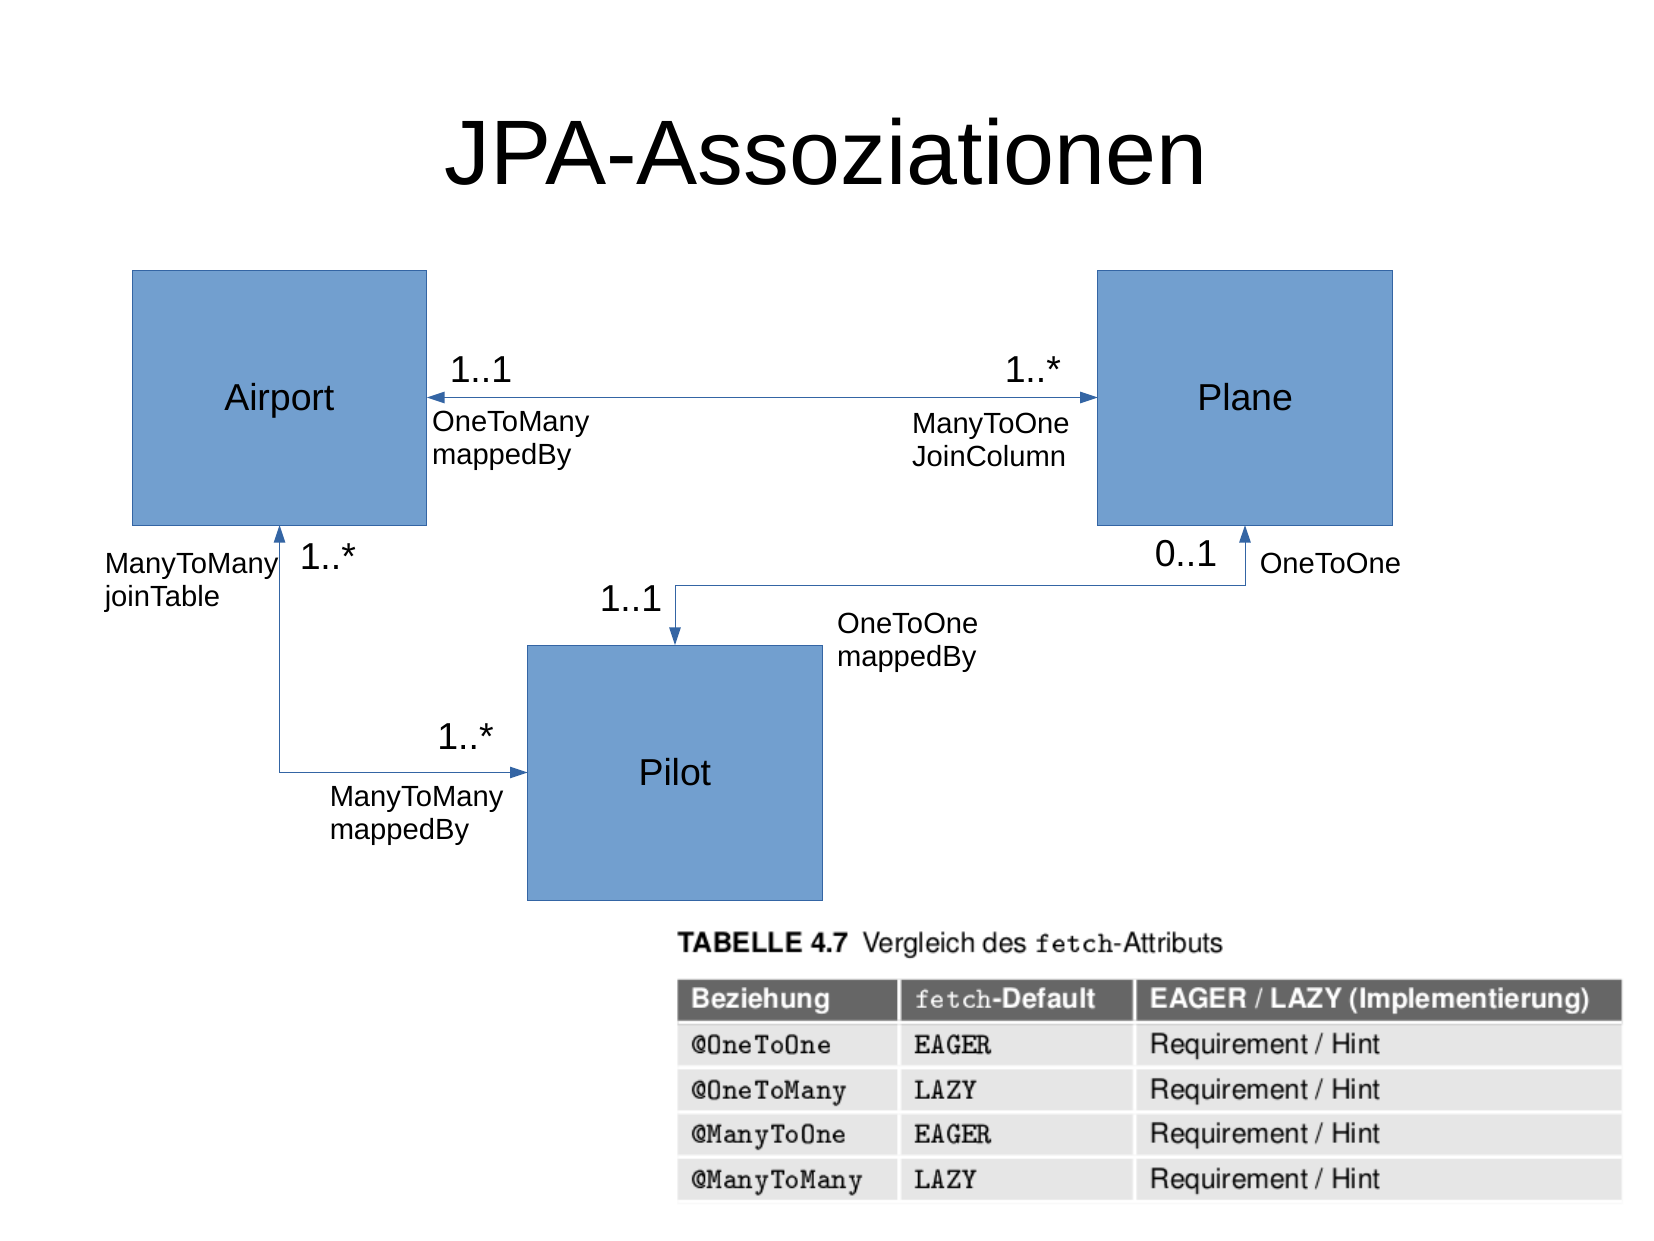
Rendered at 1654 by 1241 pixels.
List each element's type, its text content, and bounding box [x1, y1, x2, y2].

text_box Pilot [527, 645, 823, 901]
picture [660, 920, 1654, 1225]
text_box 1..* [285, 528, 391, 586]
text_box 1..1 [585, 570, 691, 627]
text_box 1..* [990, 340, 1096, 398]
text_box ManyToOne JoinColumn [897, 399, 1093, 481]
text_box ManyToMany mappedBy [315, 772, 541, 853]
text_box 0..1 [1140, 525, 1246, 582]
text_box ManyToMany joinTable [90, 540, 316, 621]
text_box OneToMany mappedBy [417, 397, 613, 478]
text_box Plane [1097, 270, 1393, 526]
text_box Airport [132, 270, 427, 526]
text_box 1..* [422, 708, 528, 766]
text_box OneToOne [1245, 540, 1441, 588]
text_box OneToOne mappedBy [822, 600, 1018, 681]
text_box 1..1 [435, 340, 541, 398]
title JPA-Assoziationen [82, 49, 1571, 257]
